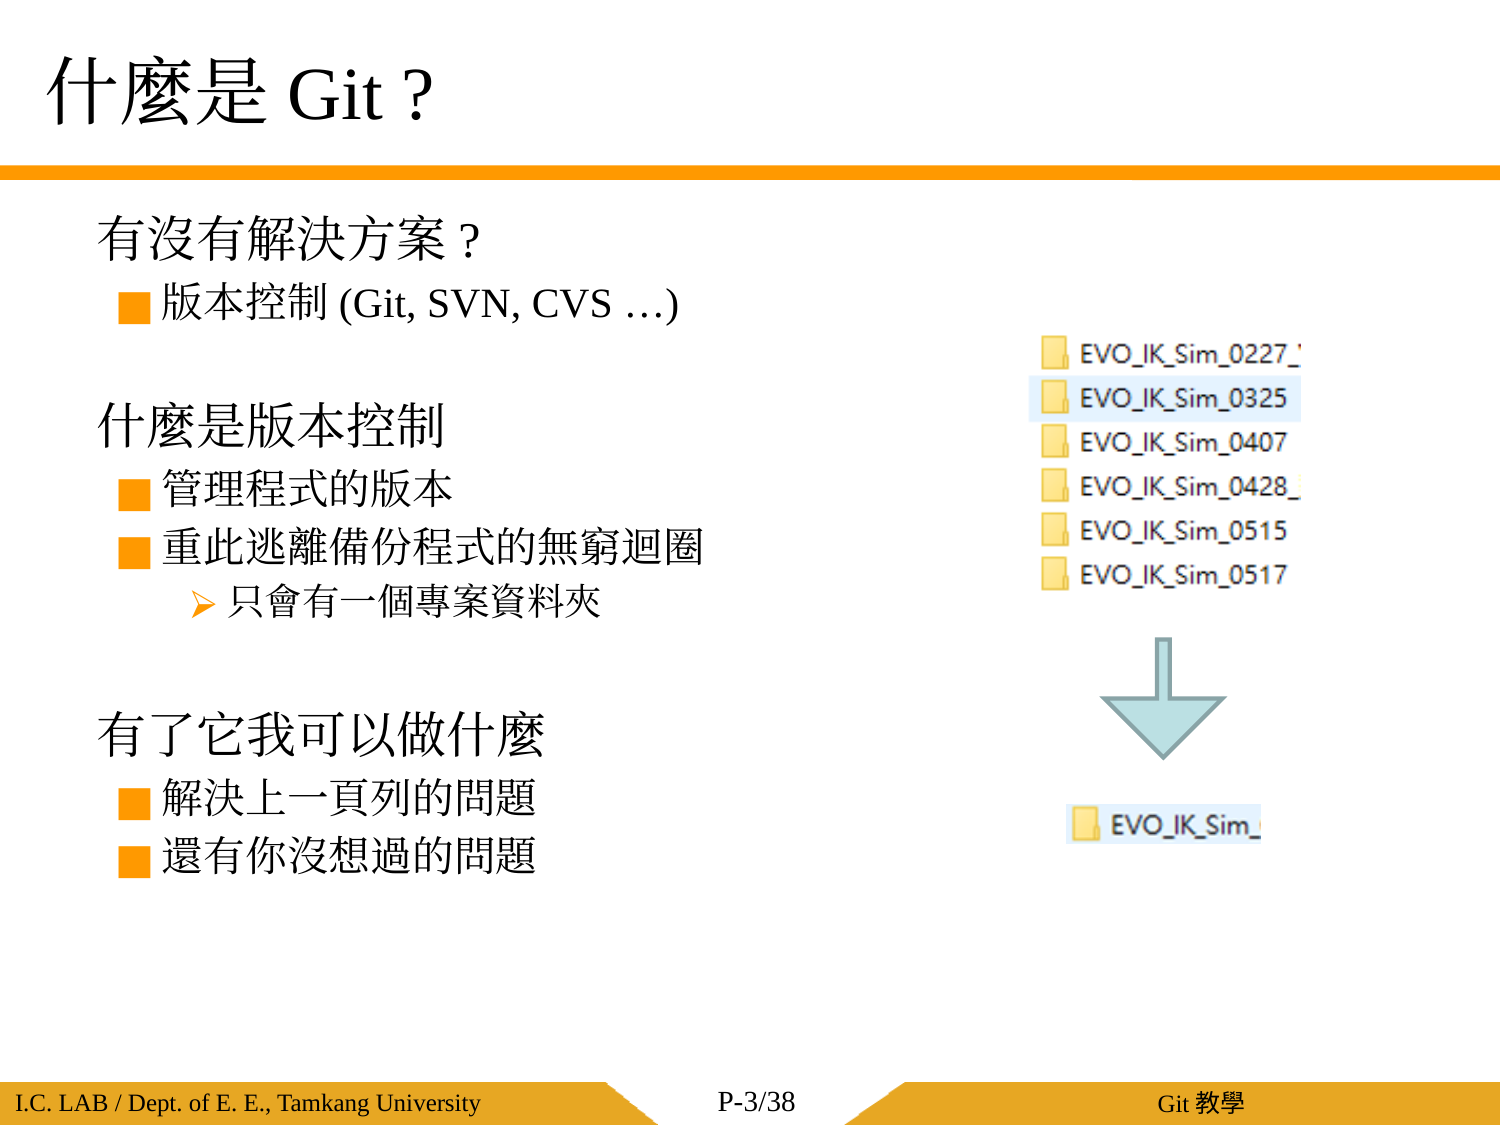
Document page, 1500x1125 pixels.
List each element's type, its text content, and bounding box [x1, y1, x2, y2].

picture [0, 1082, 658, 1125]
text_box [1104, 639, 1223, 758]
title 什麼是Git ? [29, 19, 1459, 161]
picture [1066, 804, 1261, 844]
picture [842, 1082, 1500, 1125]
list 有沒有解決方案? 版本控制(Git, SVN, CVS …) 什麼是版本控制 管理程式的版本 重此逃離備份程式的無窮迴圈 只會有一個專案資料夾 有了它我可以做什麼 解決上一頁列的問題 還有你沒想過的問題 [24, 200, 1463, 1074]
picture [1021, 332, 1301, 595]
